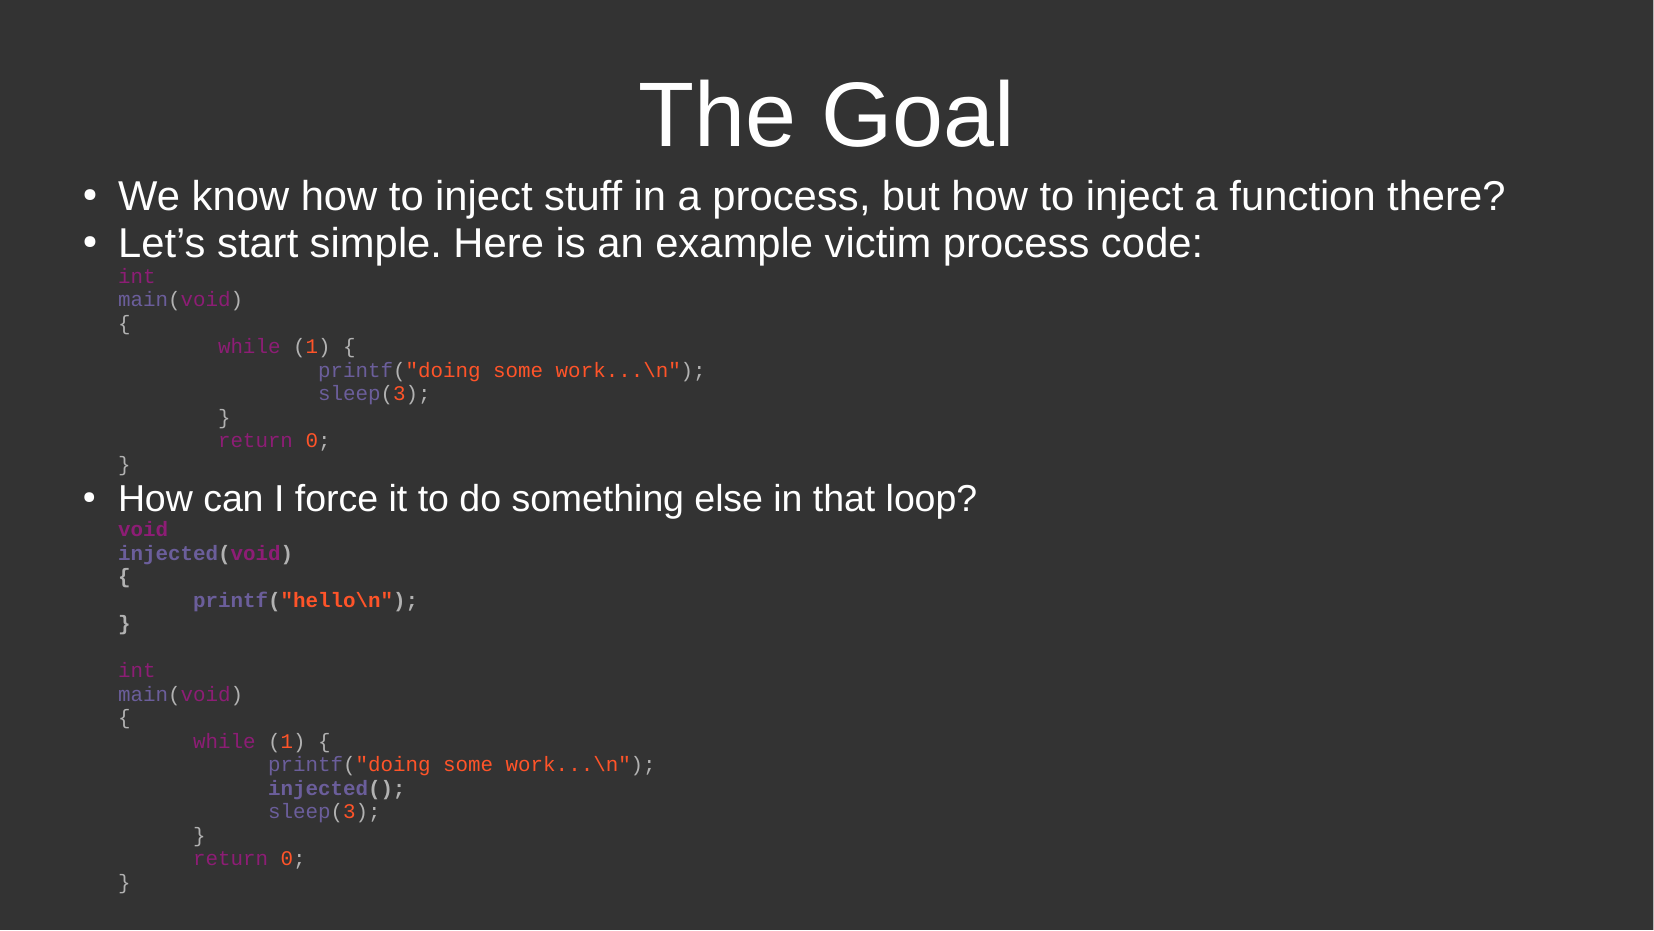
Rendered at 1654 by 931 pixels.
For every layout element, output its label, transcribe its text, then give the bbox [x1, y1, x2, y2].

subtitle We know how to inject stuff in a process, but how to inject a function there? Let’s start simple. Here is an example victim process code: int main(void) { while (1) { printf("doing some work...\n"); sleep(3); } return 0; } How can I force it to do something else in that loop? void injected(void) { printf("hello\n"); } int main(void) { while (1) { printf("doing some work...\n"); injected(); sleep(3); } return 0; } [82, 173, 1571, 896]
title The Goal [82, 37, 1571, 173]
